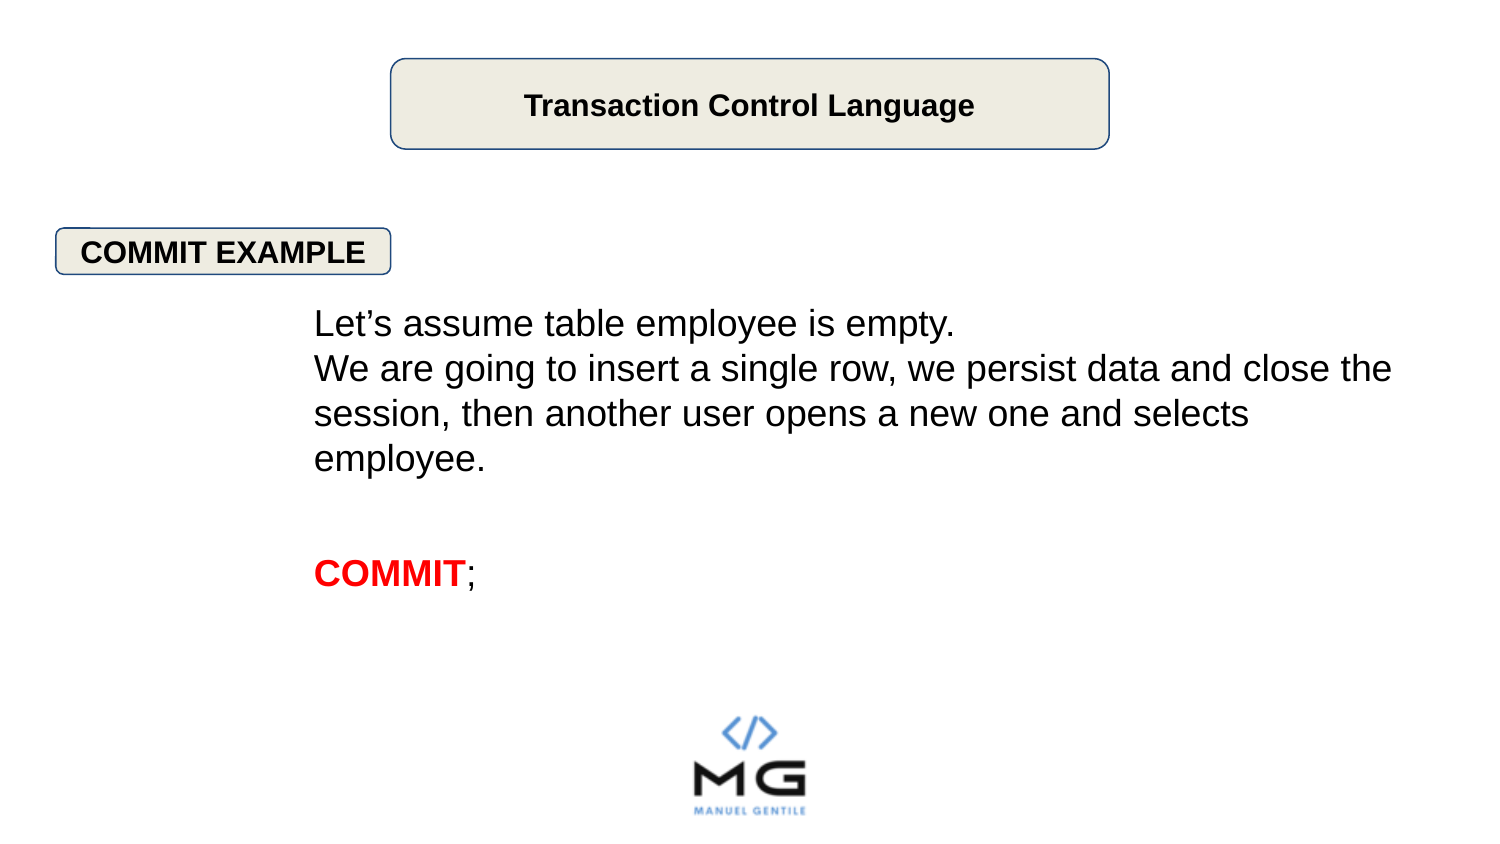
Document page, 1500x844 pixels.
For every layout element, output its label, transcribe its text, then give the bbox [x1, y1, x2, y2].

text_box COMMIT; [298, 534, 1451, 604]
text_box Let’s assume table employee is empty. We are going to insert a single row, we persist data and close the session, then another user opens a new one and selects employee. [298, 283, 1422, 487]
picture [671, 687, 829, 844]
text_box COMMIT EXAMPLE [55, 228, 391, 275]
text_box Transaction Control Language [390, 58, 1110, 150]
